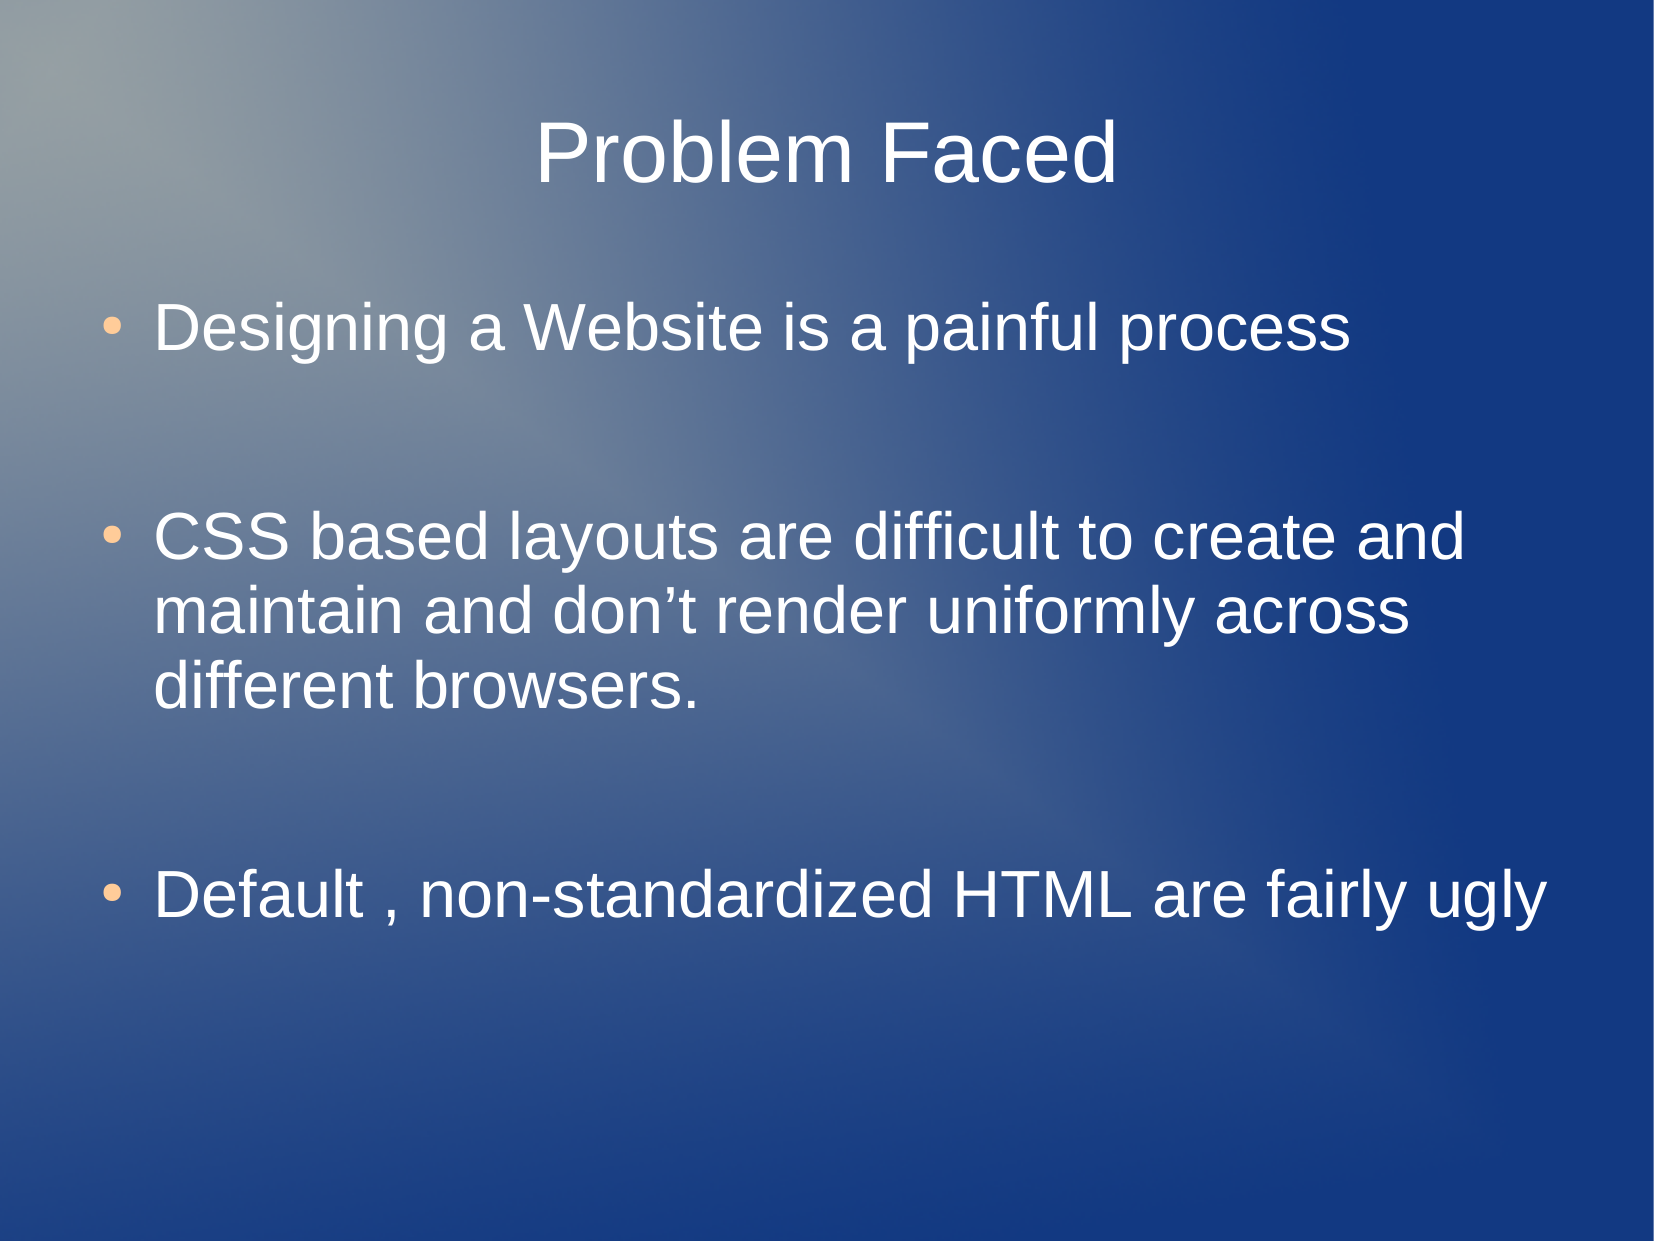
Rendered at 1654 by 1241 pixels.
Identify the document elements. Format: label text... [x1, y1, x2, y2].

picture [0, 0, 1654, 1241]
title Problem Faced [82, 49, 1571, 257]
list Designing a Website is a painful process CSS based layouts are difficult to create and maintain and don’t render uniformly across different browsers. Default , non-standardized HTML are fairly ugly [82, 290, 1571, 1210]
